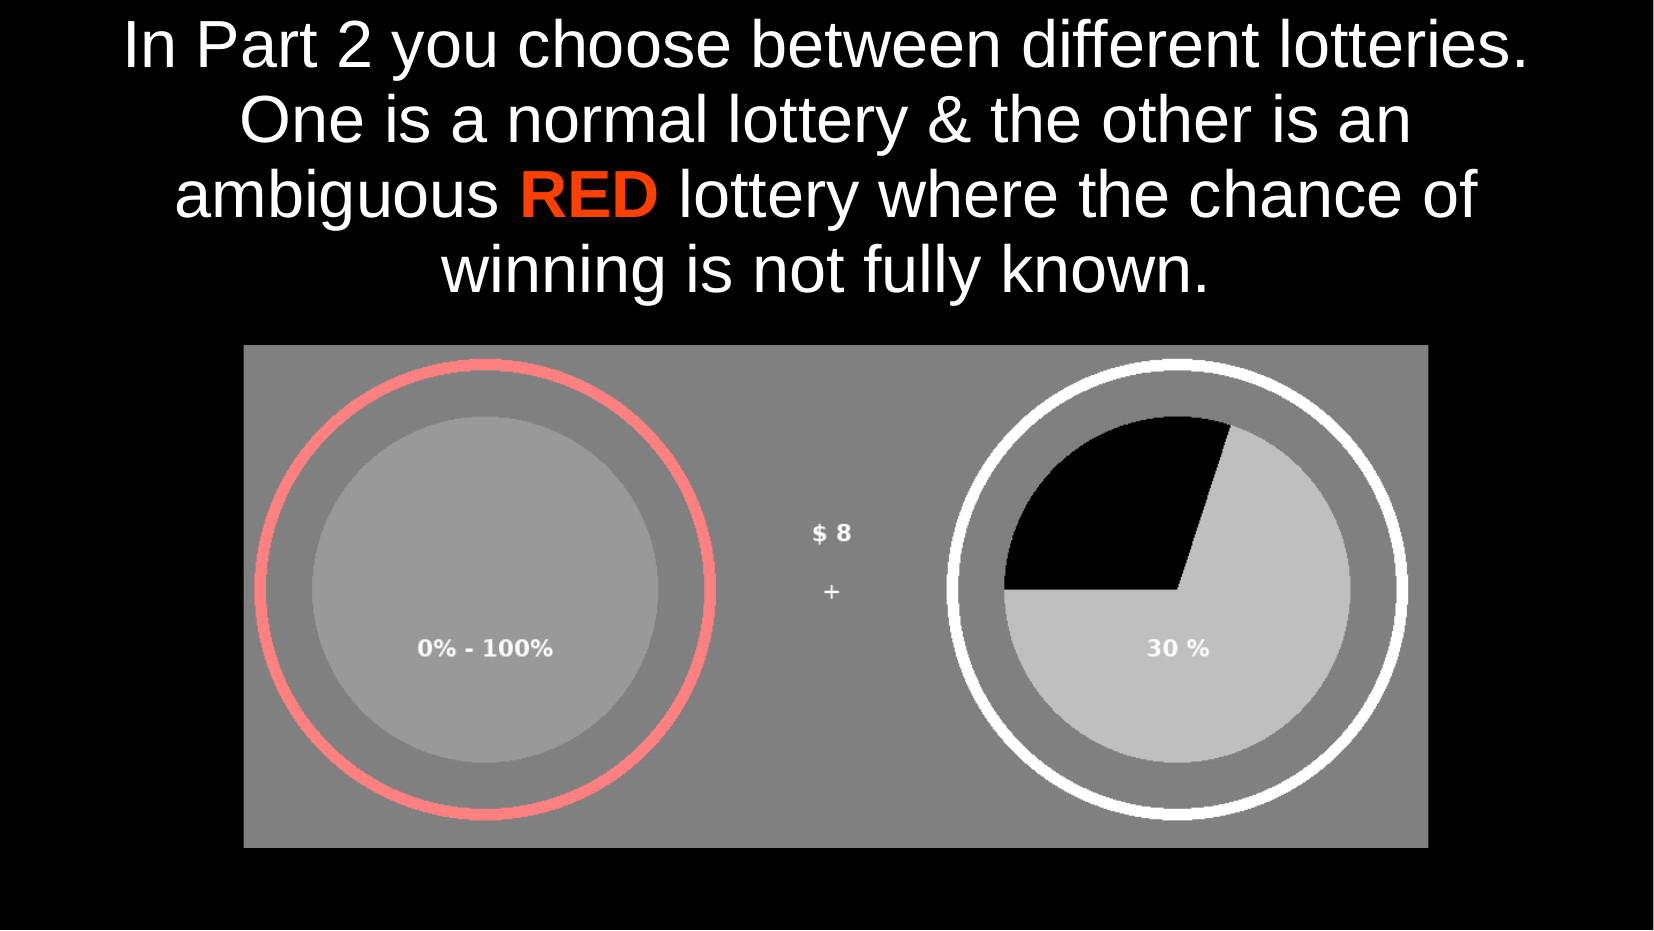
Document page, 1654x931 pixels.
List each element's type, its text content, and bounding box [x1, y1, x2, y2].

picture [243, 345, 1429, 848]
subtitle In Part 2 you choose between different lotteries. One is a normal lottery & the other is an ambiguous RED lottery where the chance of winning is not fully known. [82, 0, 1571, 316]
